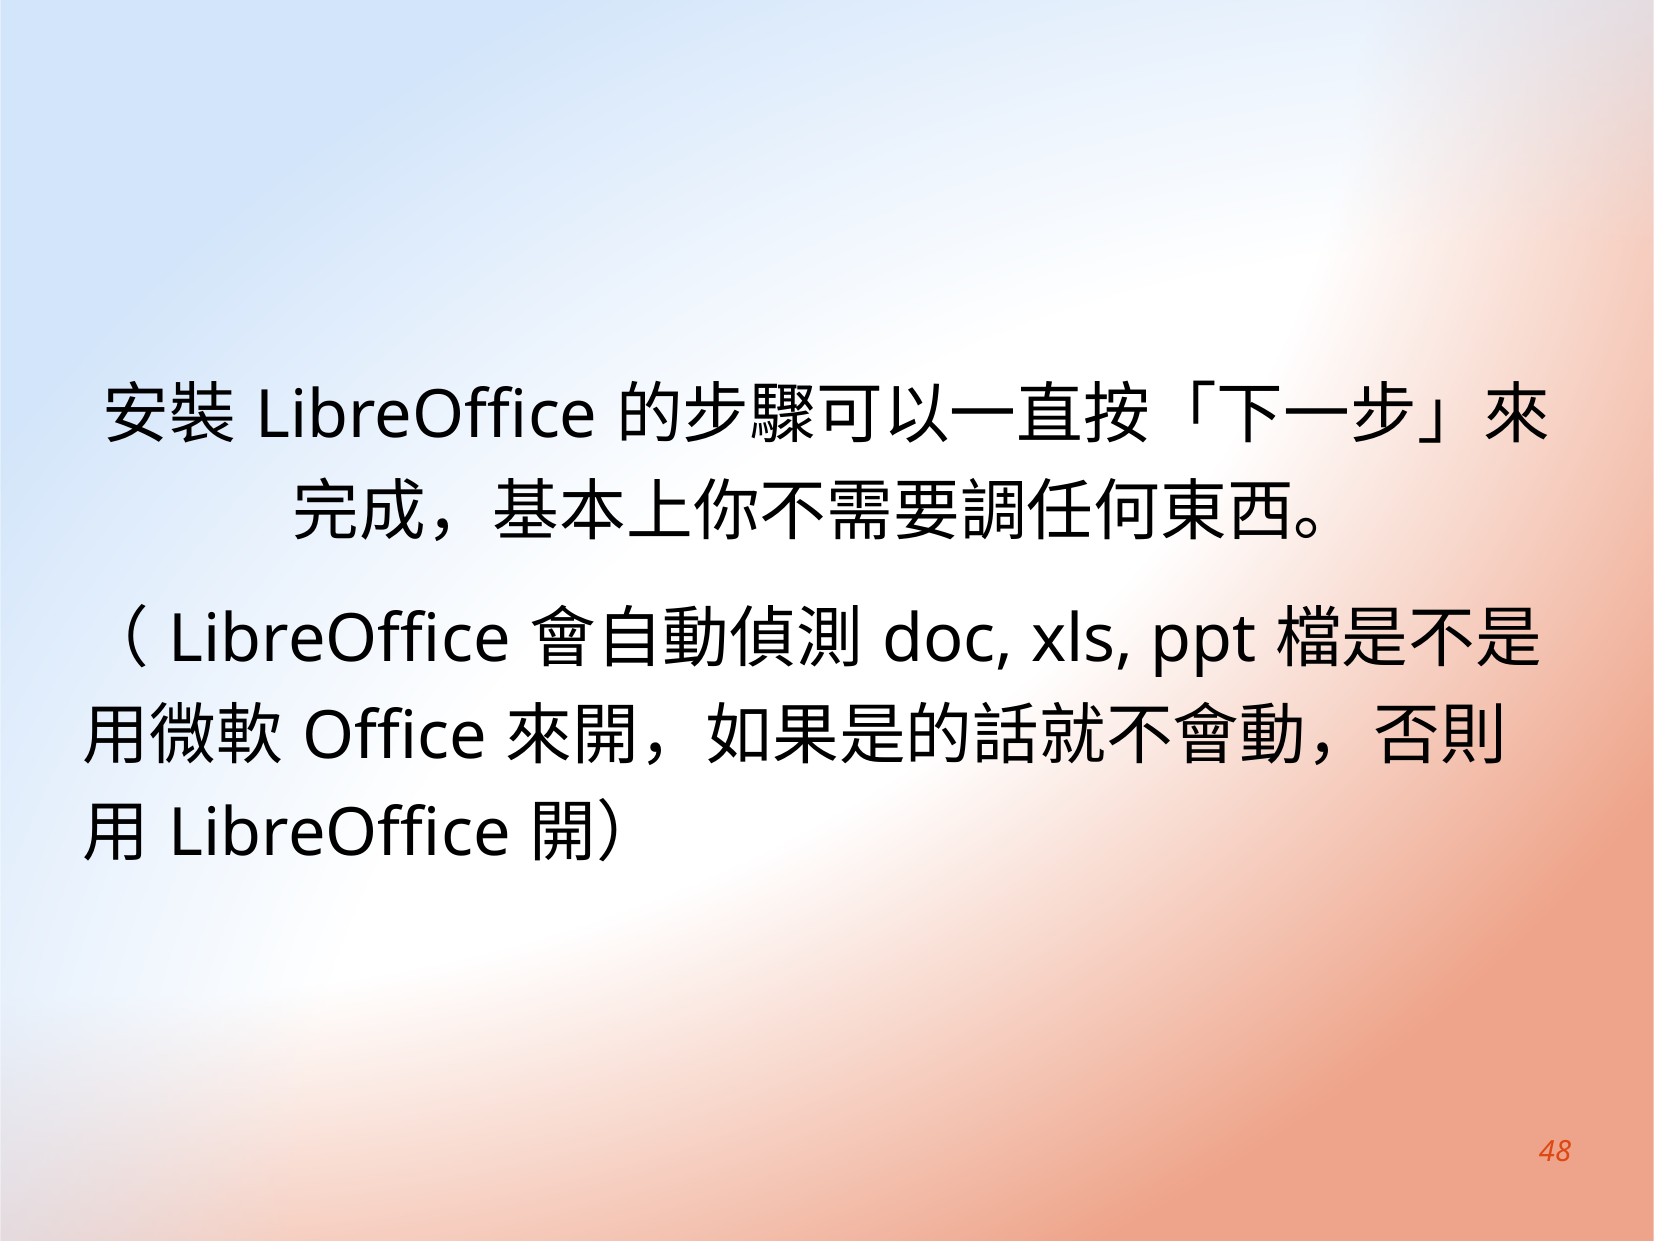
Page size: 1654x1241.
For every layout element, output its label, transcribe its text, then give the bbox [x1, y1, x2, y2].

picture [0, 0, 1654, 1241]
subtitle 安裝LibreOffice的步驟可以一直按「下一步」來完成，基本上你不需要調任何東西。 （LibreOffice會自動偵測doc, xls, ppt檔是不是用微軟Office來開，如果是的話就不會動，否則用LibreOffice開） [82, 49, 1571, 1186]
